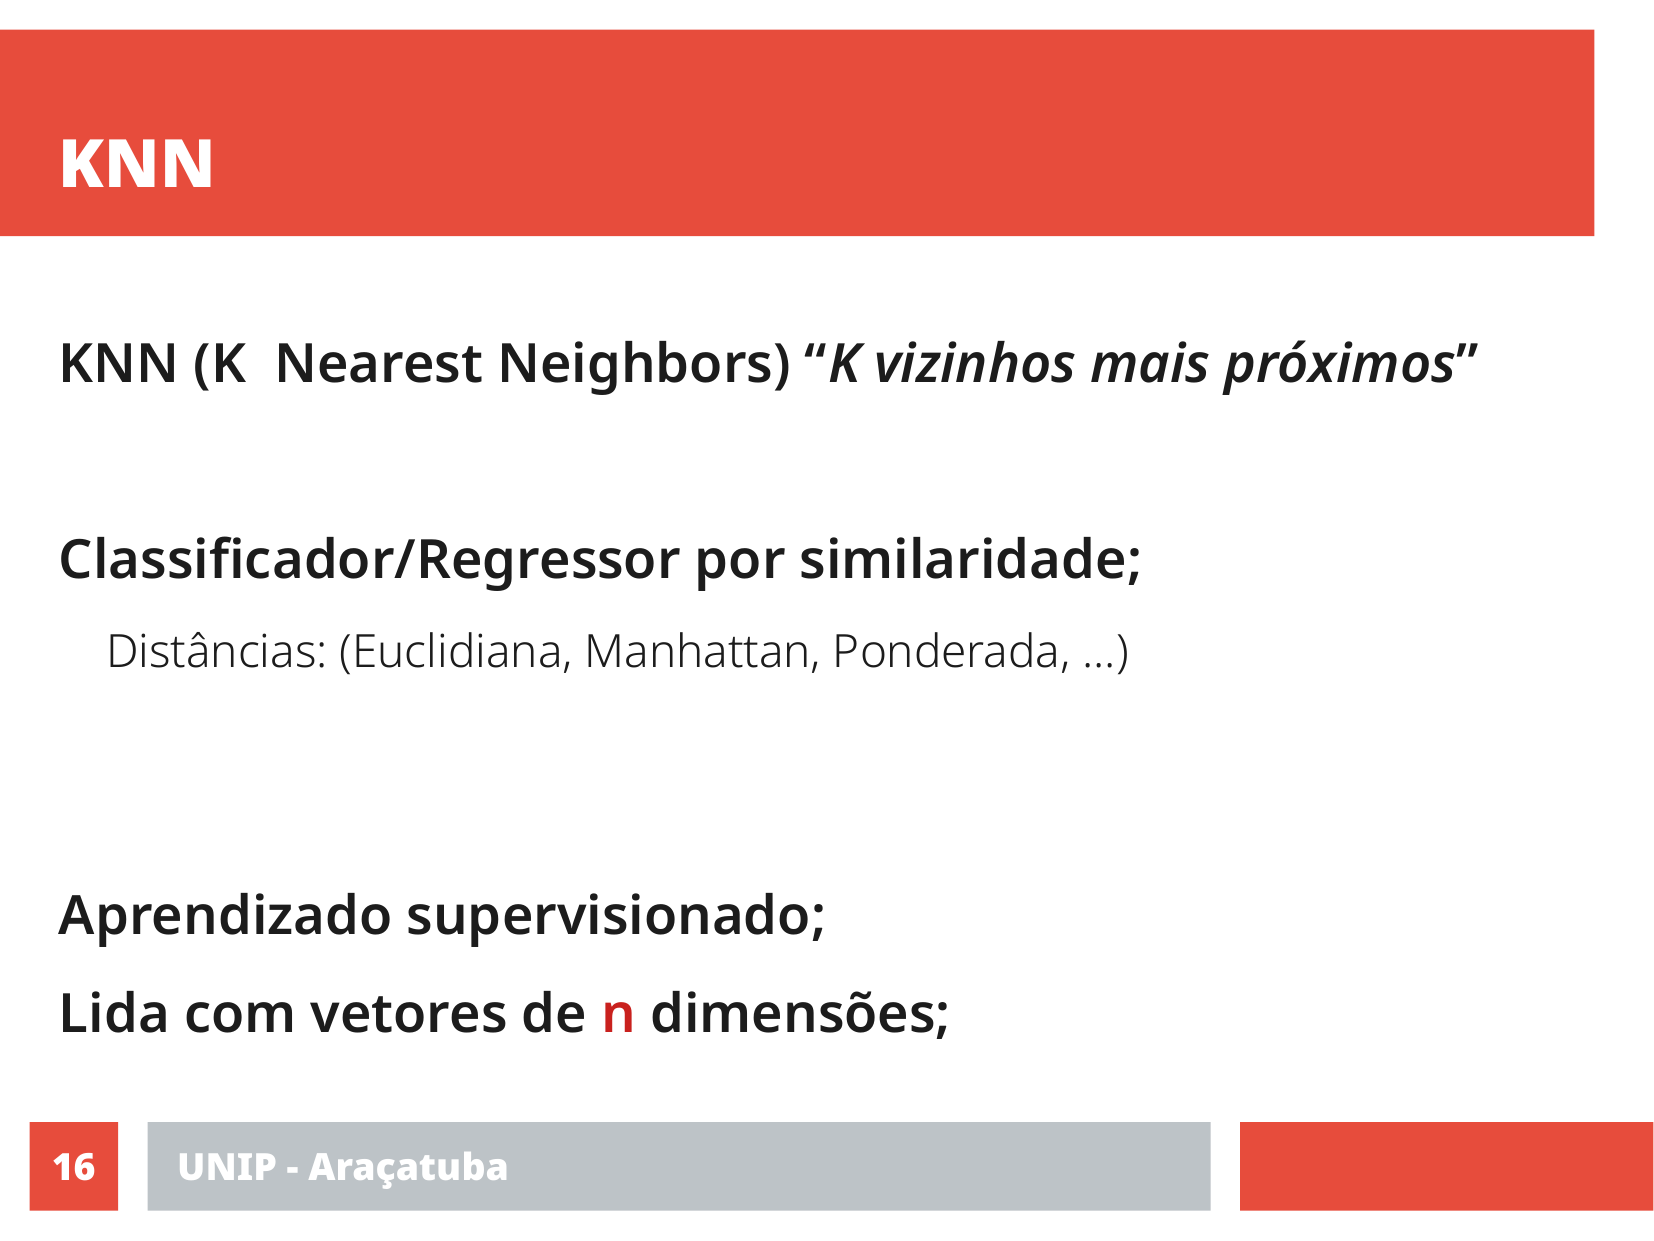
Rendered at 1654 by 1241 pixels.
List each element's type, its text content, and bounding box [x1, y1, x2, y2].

title KNN [59, 59, 1595, 207]
list KNN (K Nearest Neighbors) “K vizinhos mais próximos” Classificador/Regressor por similaridade; Distâncias: (Euclidiana, Manhattan, Ponderada, ...) Aprendizado supervisionado; Lida com vetores de n dimensões; [59, 324, 1565, 1093]
